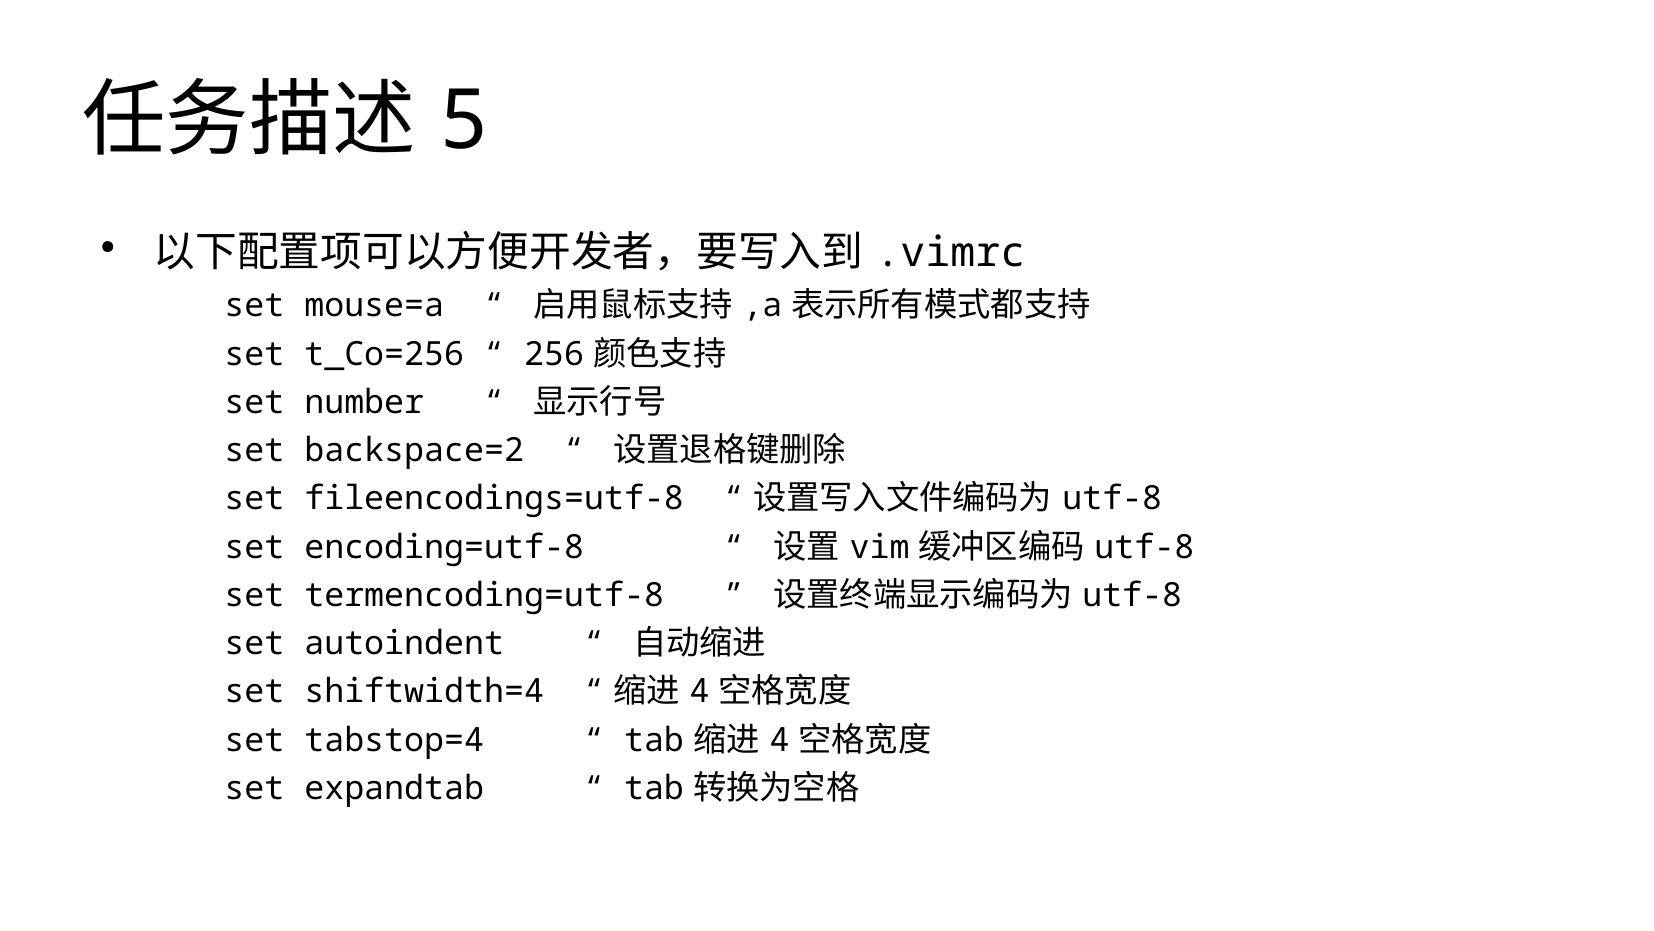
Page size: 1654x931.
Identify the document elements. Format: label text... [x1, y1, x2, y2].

title 任务描述5 [82, 37, 1571, 189]
list 以下配置项可以方便开发者，要写入到.vimrc set mouse=a “ 启用鼠标支持,a表示所有模式都支持 set t_Co=256 “ 256颜色支持 set number “ 显示行号 set backspace=2 “ 设置退格键删除 set fileencodings=utf-8 “设置写入文件编码为utf-8 set encoding=utf-8 “ 设置vim缓冲区编码utf-8 set termencoding=utf-8 ” 设置终端显示编码为utf-8 set autoindent “ 自动缩进 set shiftwidth=4 “缩进4空格宽度 set tabstop=4 “ tab缩进4空格宽度 set expandtab “ tab转换为空格 [82, 217, 1571, 863]
